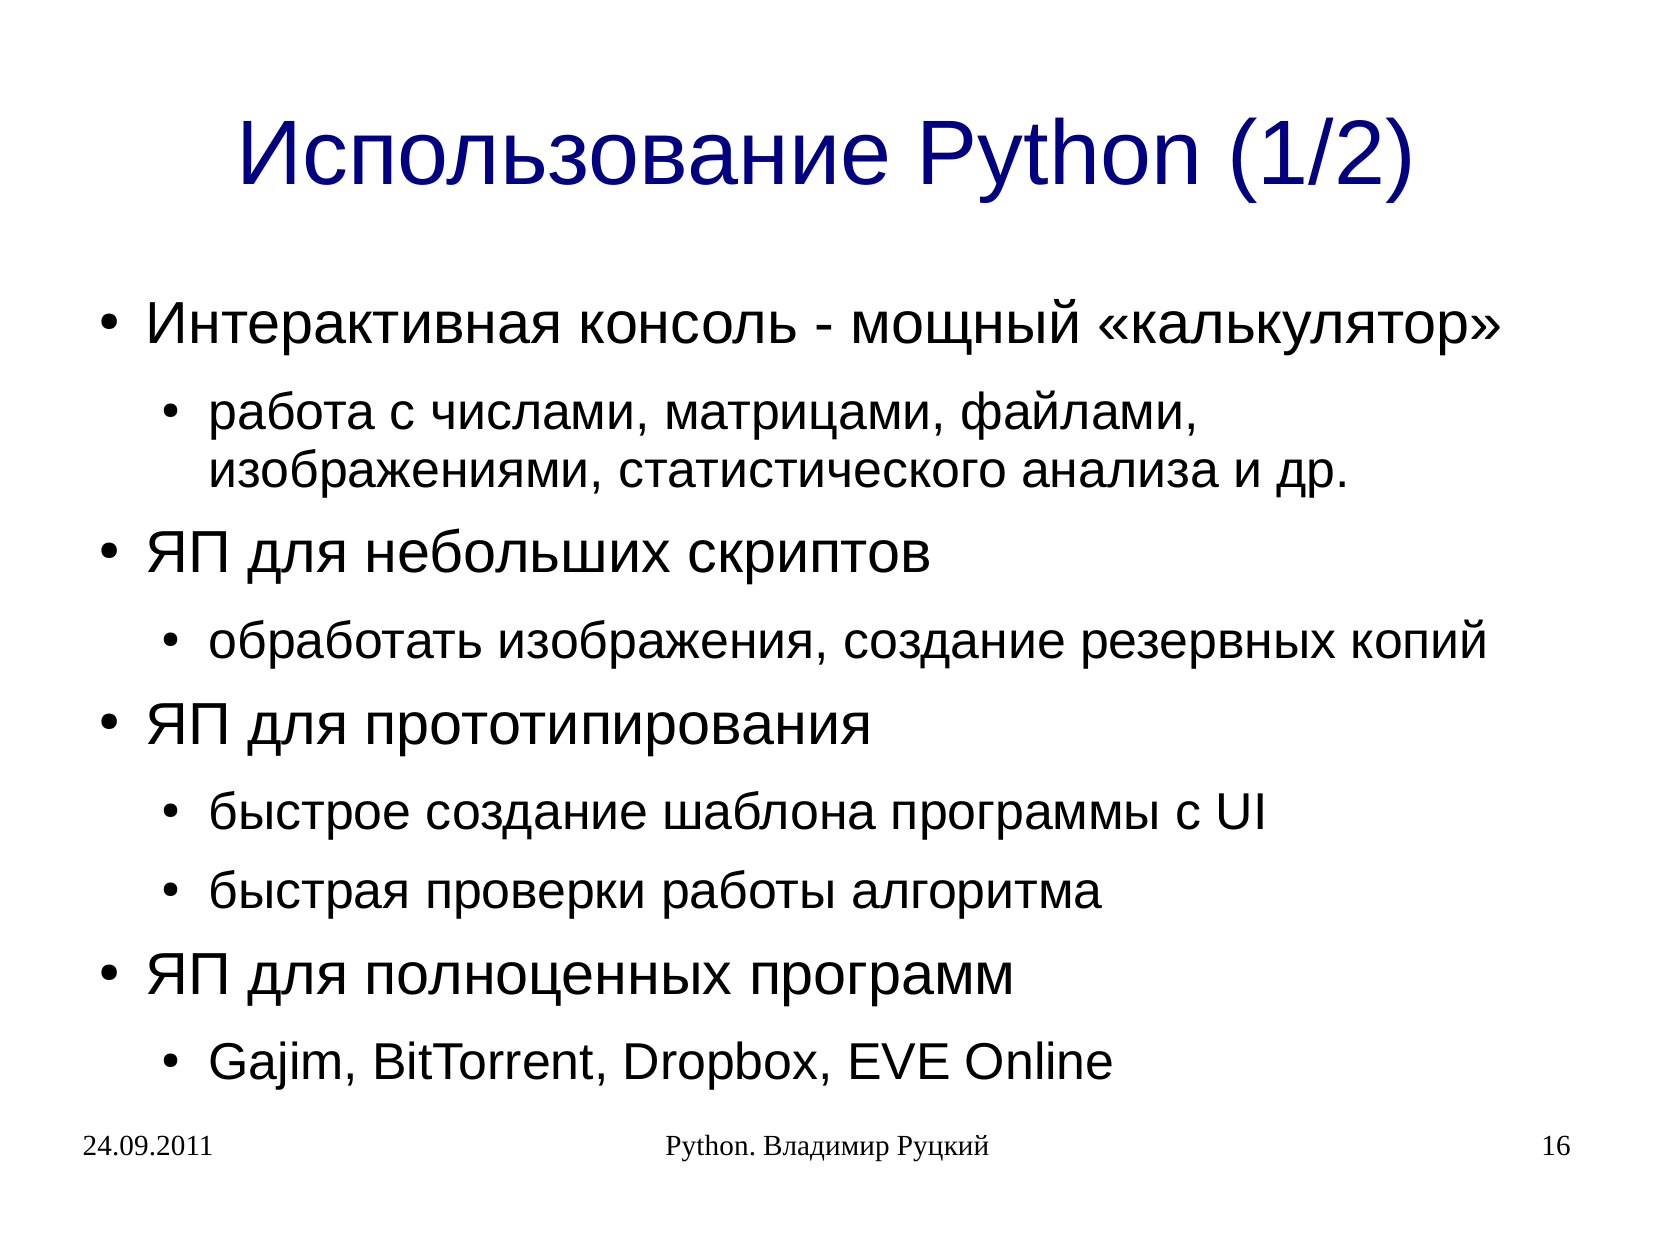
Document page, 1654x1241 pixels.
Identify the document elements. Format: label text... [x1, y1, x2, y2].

list Интерактивная консоль - мощный «калькулятор» работа с числами, матрицами, файлами, изображениями, статистического анализа и др. ЯП для небольших скриптов обработать изображения, создание резервных копий ЯП для прототипирования быстрое создание шаблона программы с UI быстрая проверки работы алгоритма ЯП для полноценных программ Gajim, BitTorrent, Dropbox, EVE Online [82, 290, 1571, 1109]
title Использование Python (1/2) [82, 49, 1571, 257]
